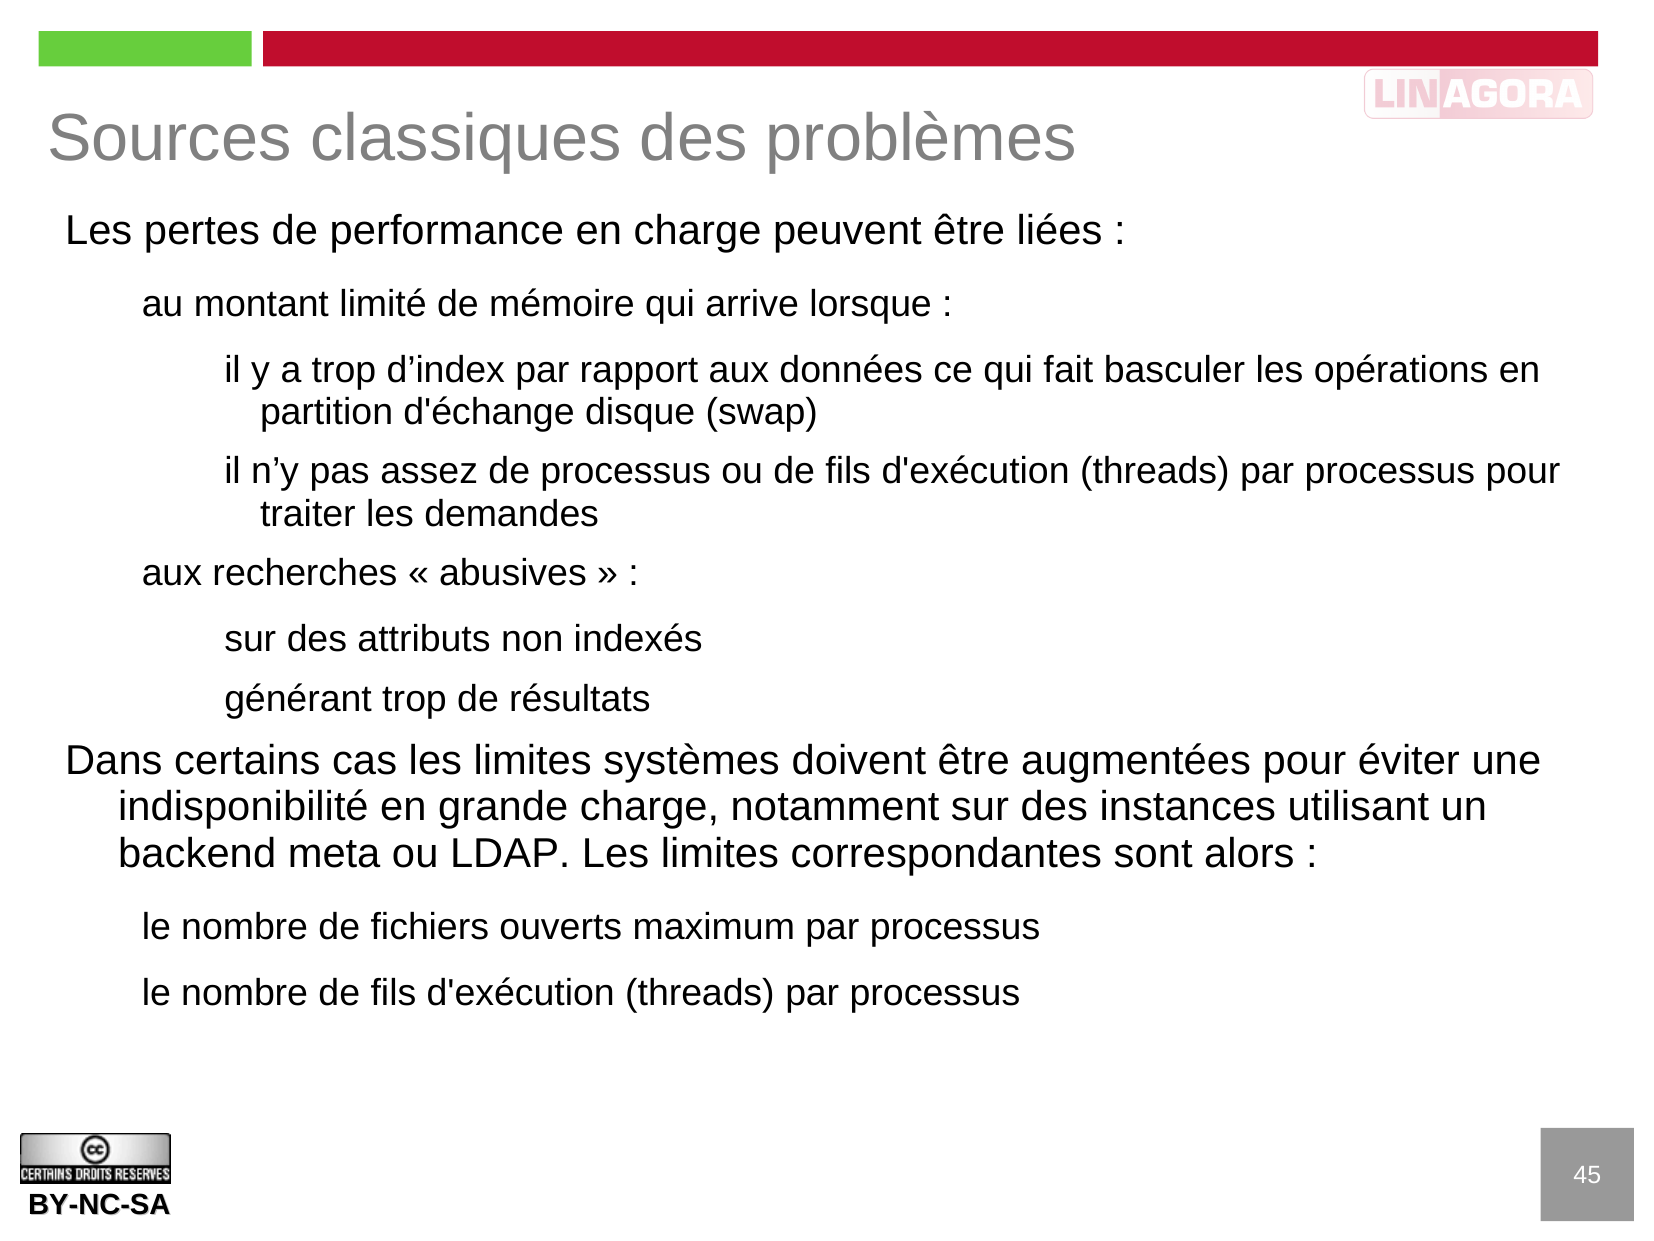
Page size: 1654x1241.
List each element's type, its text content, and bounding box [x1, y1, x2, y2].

picture [20, 1133, 171, 1184]
list Les pertes de performance en charge peuvent être liées : au montant limité de mémoire qui arrive lorsque : il y a trop d’index par rapport aux données ce qui fait basculer les opérations en partition d'échange disque (swap) il n’y pas assez de processus ou de fils d'exécution (threads) par processus pour traiter les demandes aux recherches « abusives » : sur des attributs non indexés générant trop de résultats Dans certains cas les limites systèmes doivent être augmentées pour éviter une indisponibilité en grande charge, notamment sur des instances utilisant un backend meta ou LDAP. Les limites correspondantes sont alors : le nombre de fichiers ouverts maximum par processus le nombre de fils d'exécution (threads) par processus [47, 206, 1625, 1093]
title Sources classiques des problèmes [47, 97, 1447, 178]
